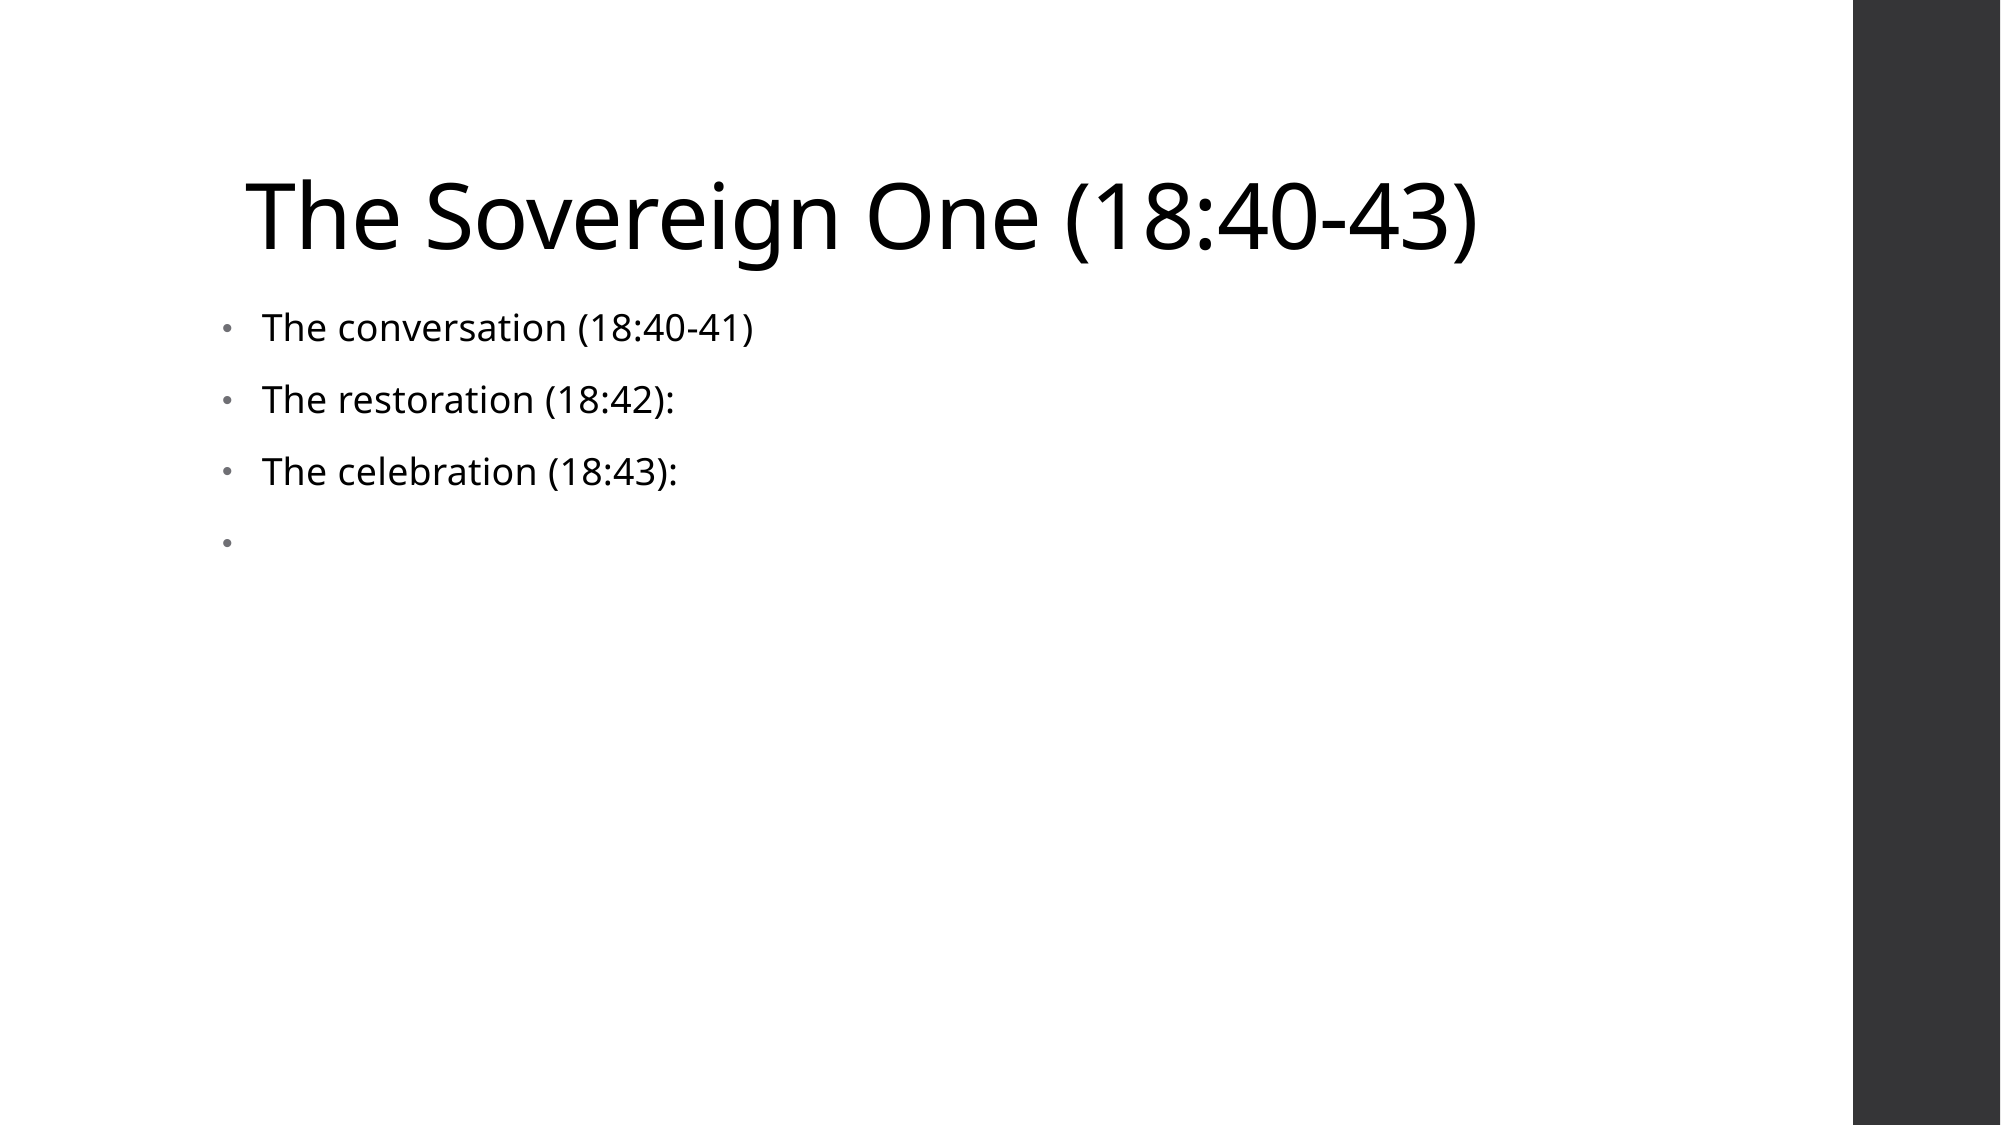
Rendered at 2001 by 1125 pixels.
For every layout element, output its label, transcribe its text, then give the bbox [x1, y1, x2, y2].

title The Sovereign One (18:40-43) [206, 60, 1797, 278]
list The conversation (18:40-41) The restoration (18:42): The celebration (18:43): [206, 299, 1617, 1014]
